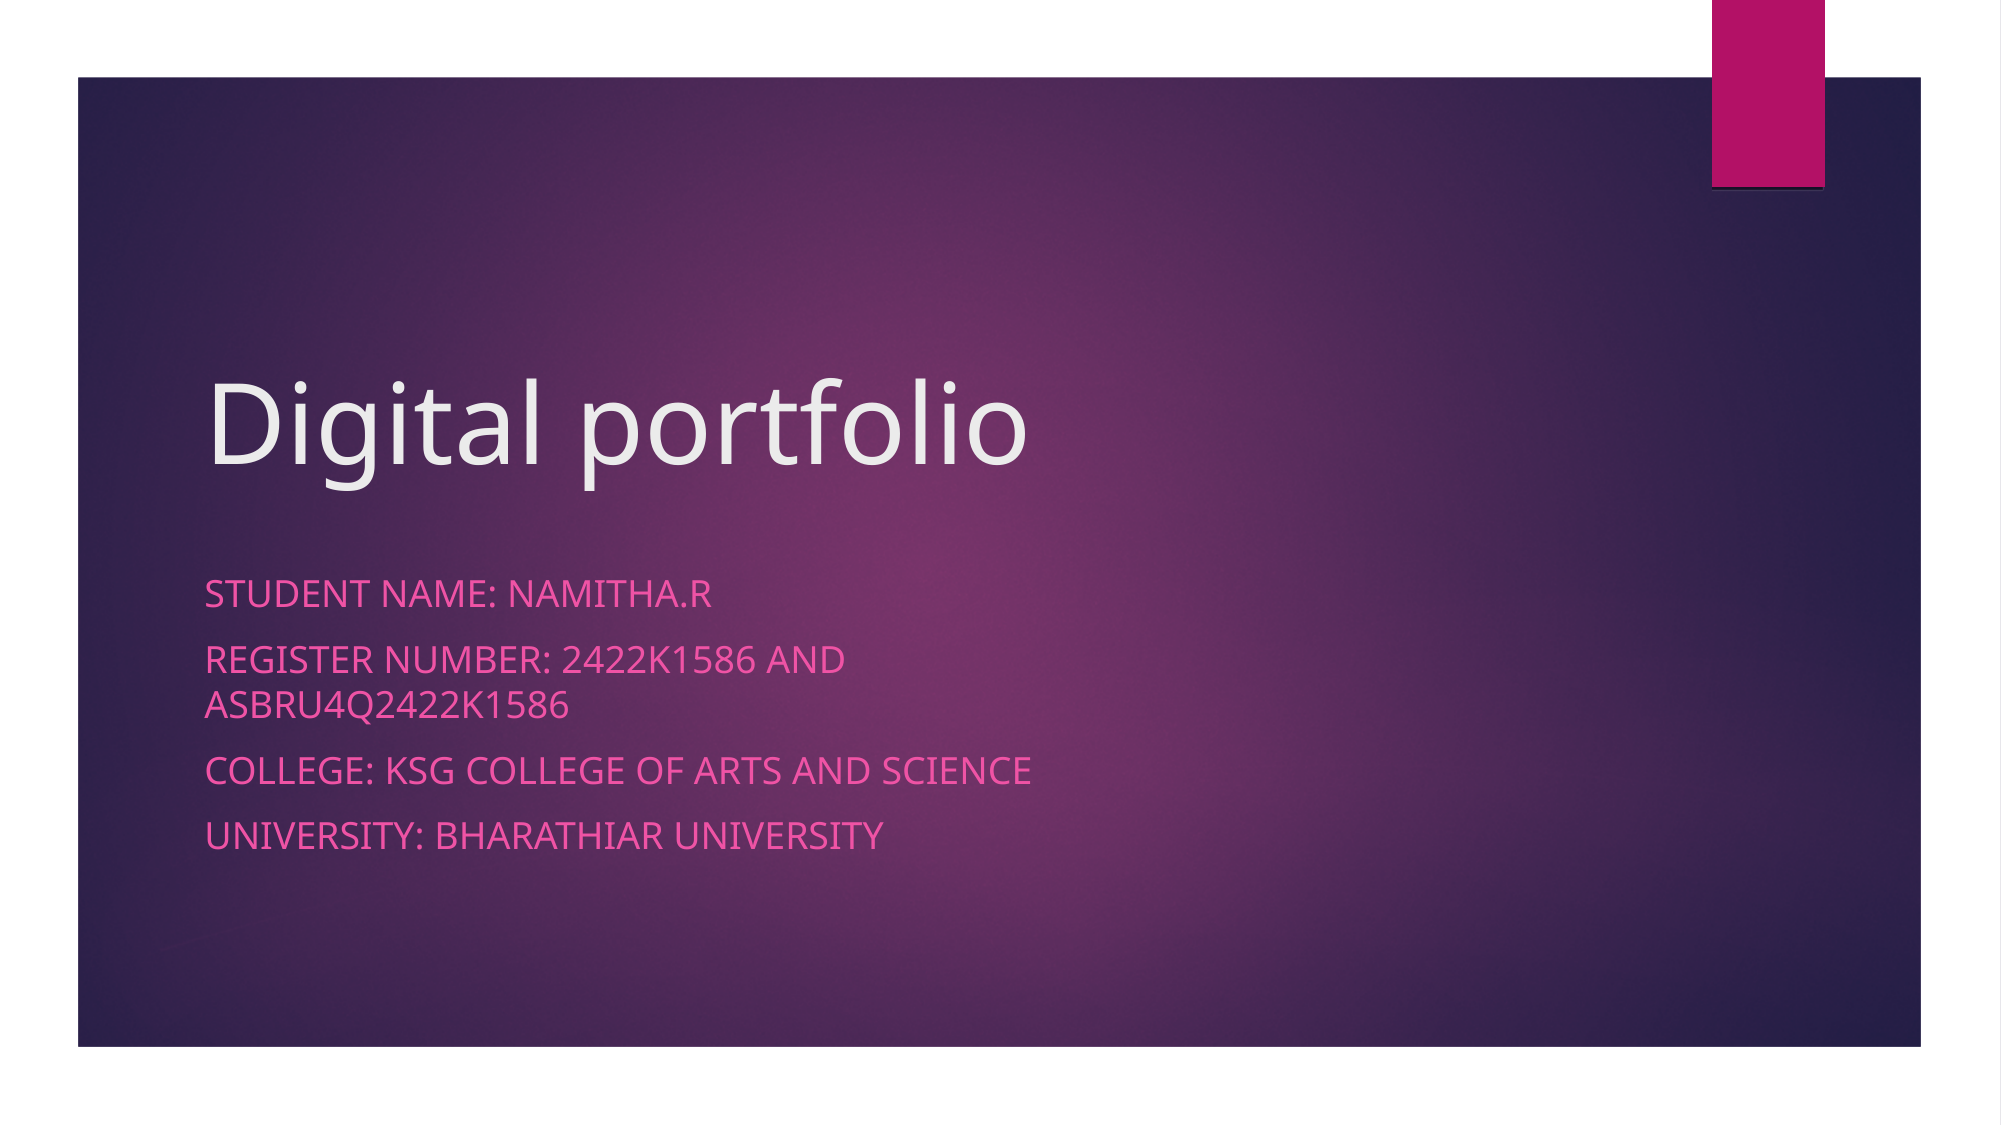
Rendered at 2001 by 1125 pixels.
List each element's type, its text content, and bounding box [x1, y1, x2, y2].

subtitle Student name: namitha.R Register number: 2422k1586 And asbru4q2422k1586 College: ksg college of arts and science University: bharathiar University [189, 562, 1213, 874]
title Digital portfolio [189, 344, 1638, 730]
